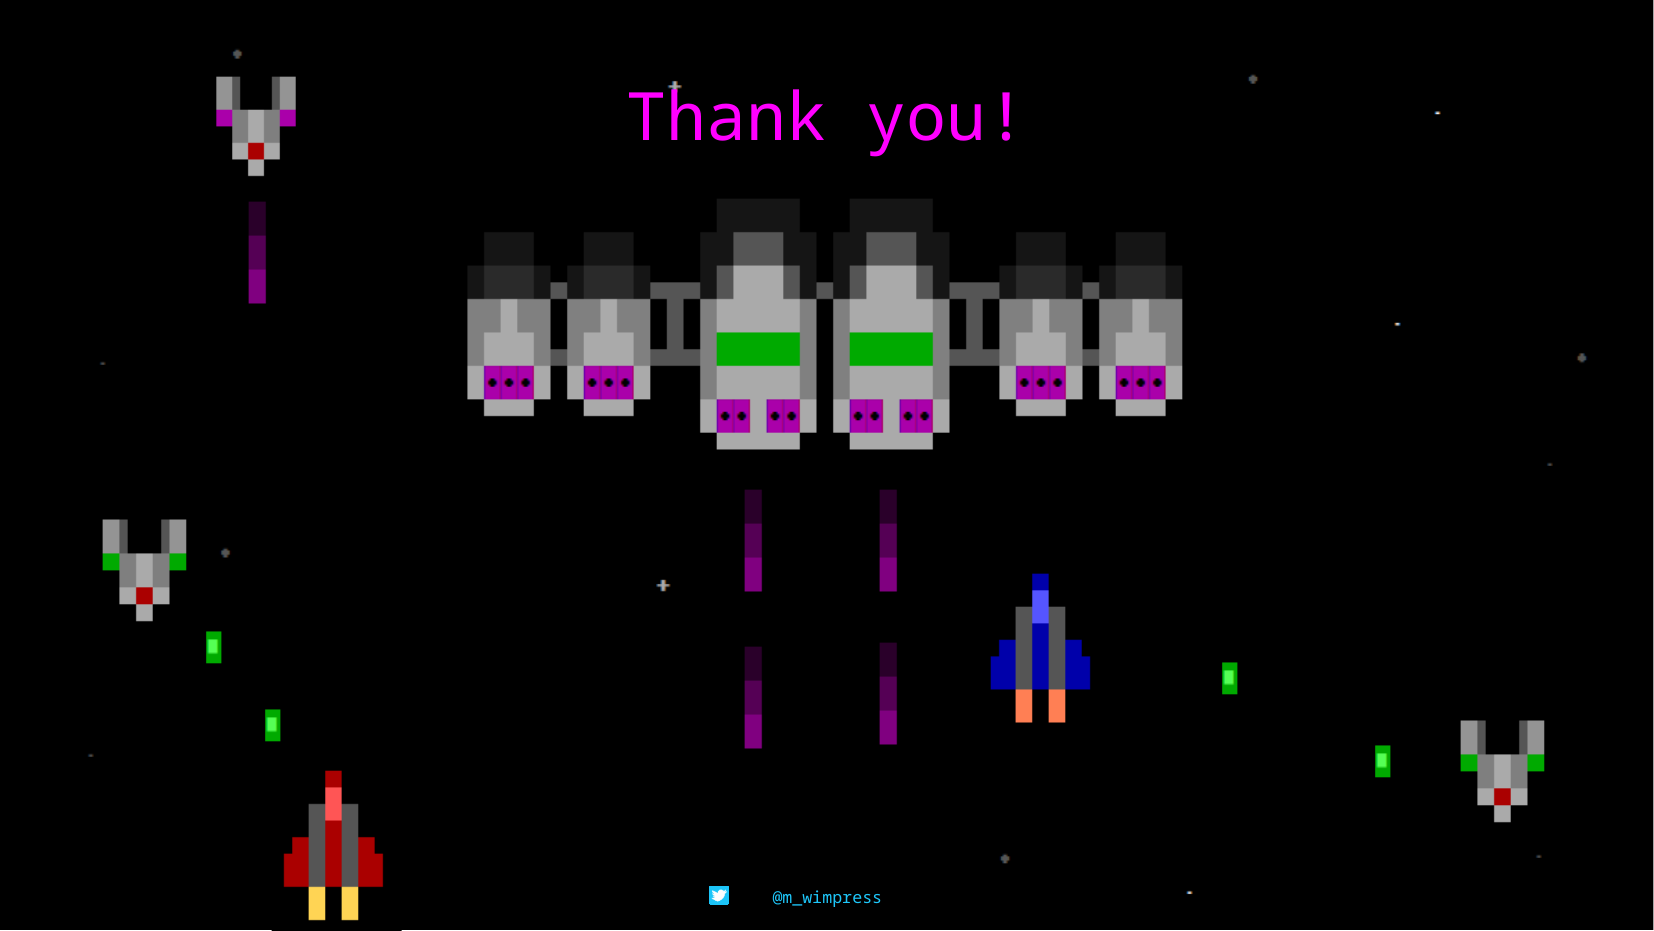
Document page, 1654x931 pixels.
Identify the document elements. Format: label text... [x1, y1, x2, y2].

picture [11, 11, 1642, 931]
title Thank you! [82, 37, 1571, 193]
